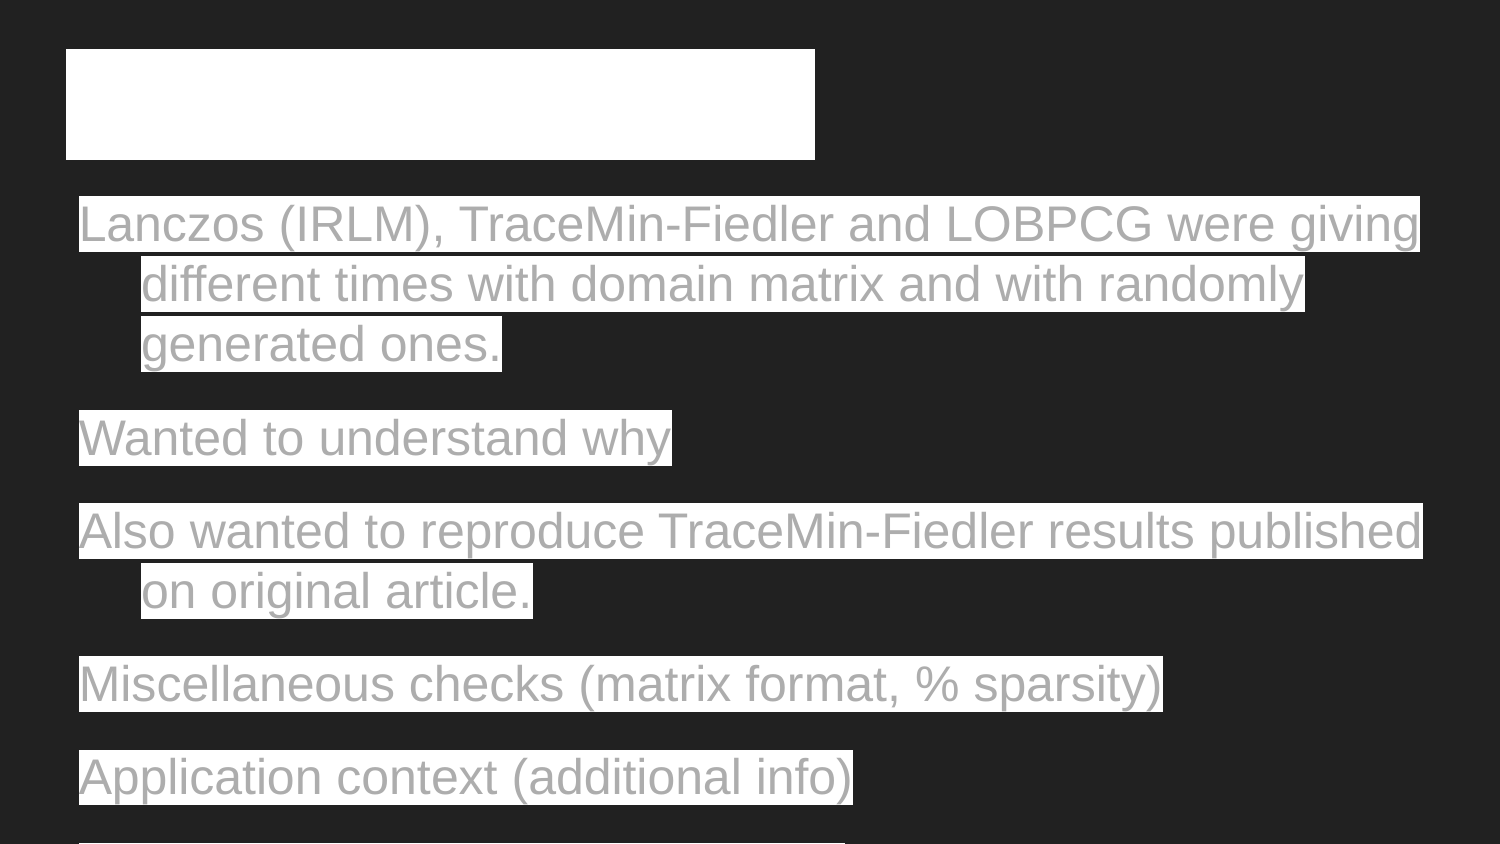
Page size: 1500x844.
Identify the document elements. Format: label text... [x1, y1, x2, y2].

title Where were we? [51, 24, 1449, 176]
list Lanczos (IRLM), TraceMin-Fiedler and LOBPCG were giving different times with domain matrix and with randomly generated ones. Wanted to understand why Also wanted to reproduce TraceMin-Fiedler results published on original article. Miscellaneous checks (matrix format, % sparsity) Application context (additional info) Adjusted scope and new approach [51, 176, 1449, 738]
